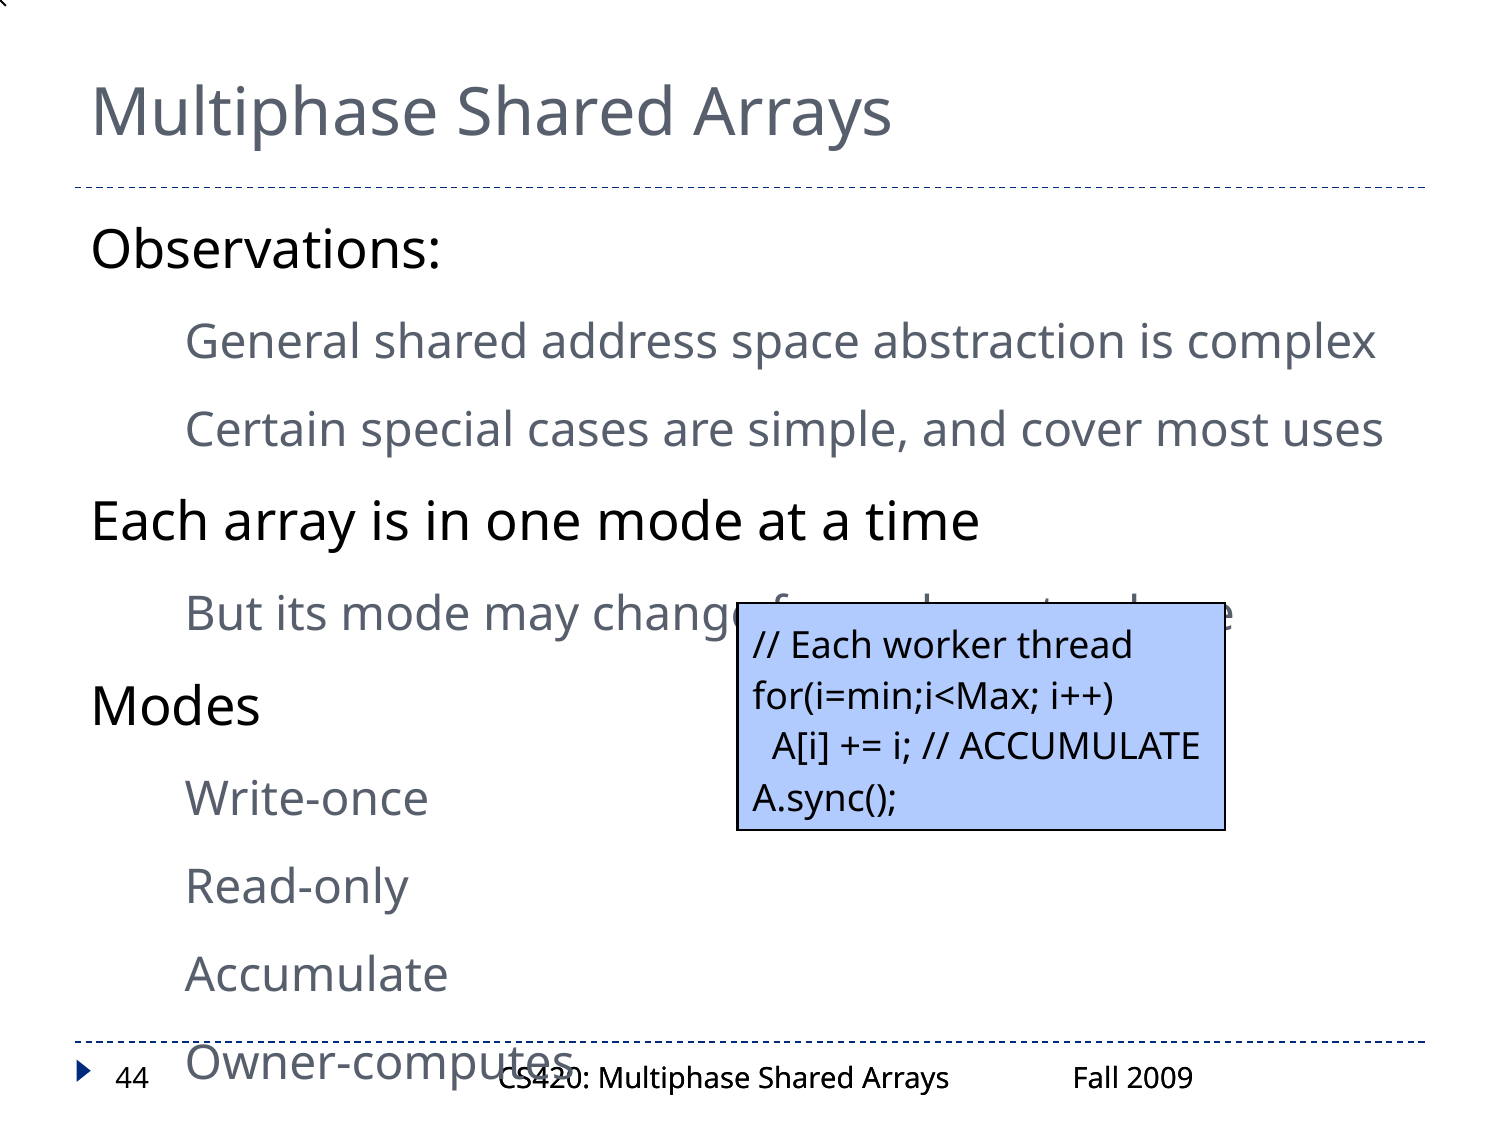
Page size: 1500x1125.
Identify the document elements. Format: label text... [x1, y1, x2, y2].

list Observations: General shared address space abstraction is complex Certain special cases are simple, and cover most uses Each array is in one mode at a time But its mode may change from phase to phase Modes Write-once Read-only Accumulate Owner-computes All workers sync, at end of each phase [75, 200, 1425, 1125]
text_box // Each worker thread for(i=min;i<Max; i++) A[i] += i; // ACCUMULATE A.sync(); [737, 603, 1225, 830]
title Multiphase Shared Arrays [75, 1, 1425, 200]
